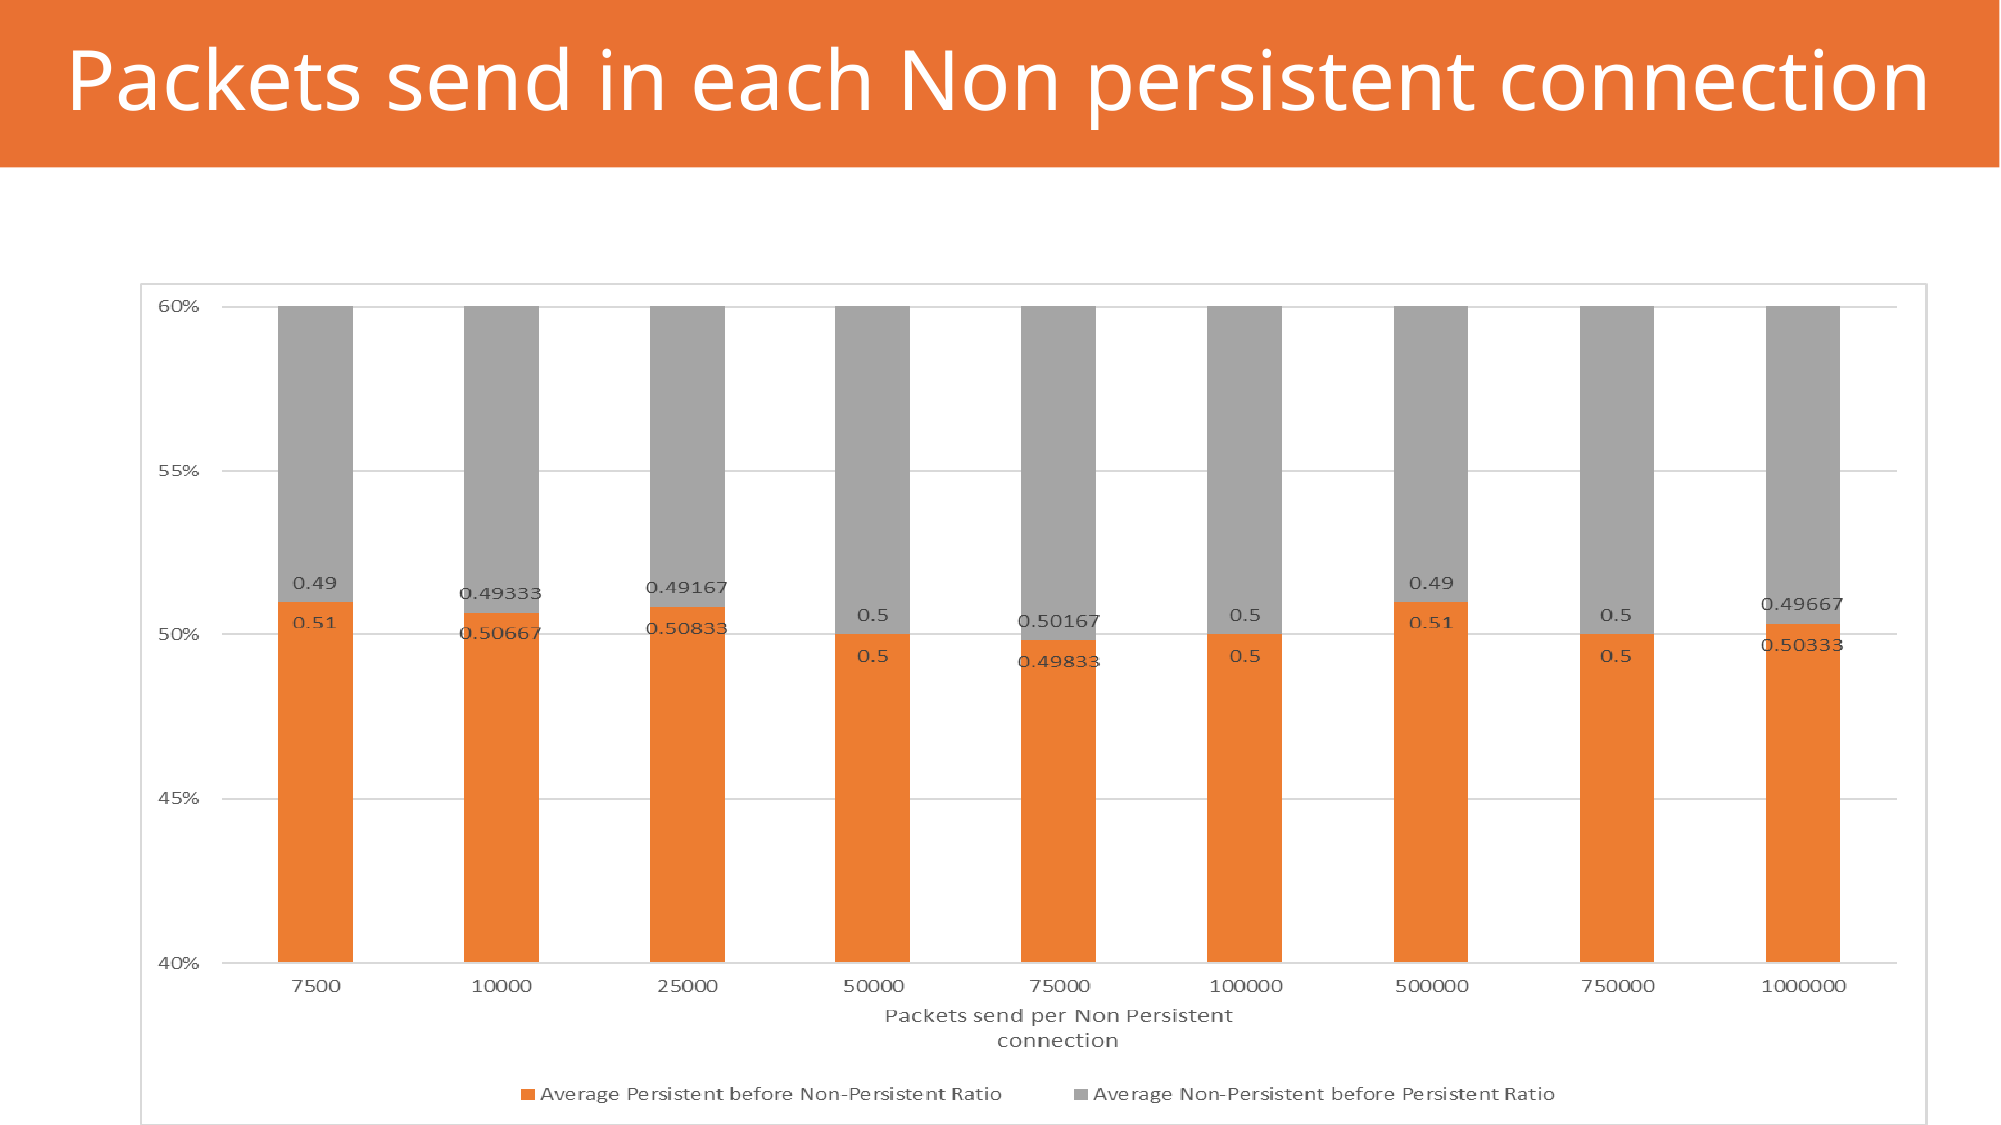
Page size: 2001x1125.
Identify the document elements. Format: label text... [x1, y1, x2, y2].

title Packets send in each Non persistent connection [0, 0, 2000, 168]
picture [140, 283, 1928, 1125]
